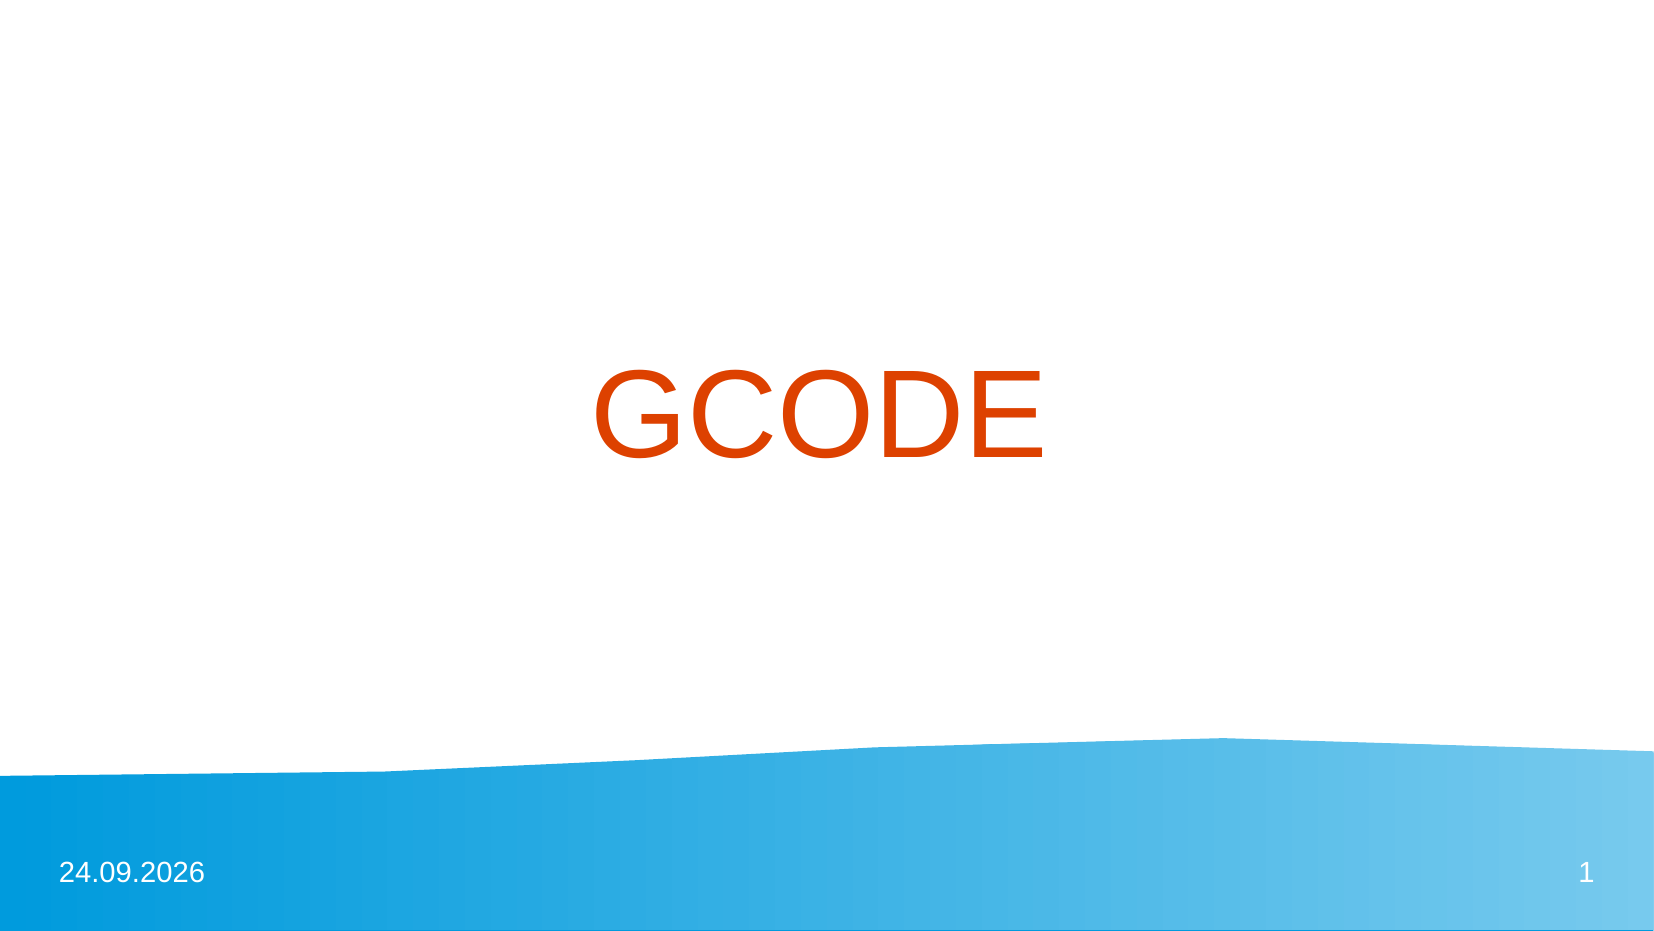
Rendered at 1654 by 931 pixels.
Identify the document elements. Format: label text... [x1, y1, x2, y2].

title GCODE [75, 314, 1564, 514]
